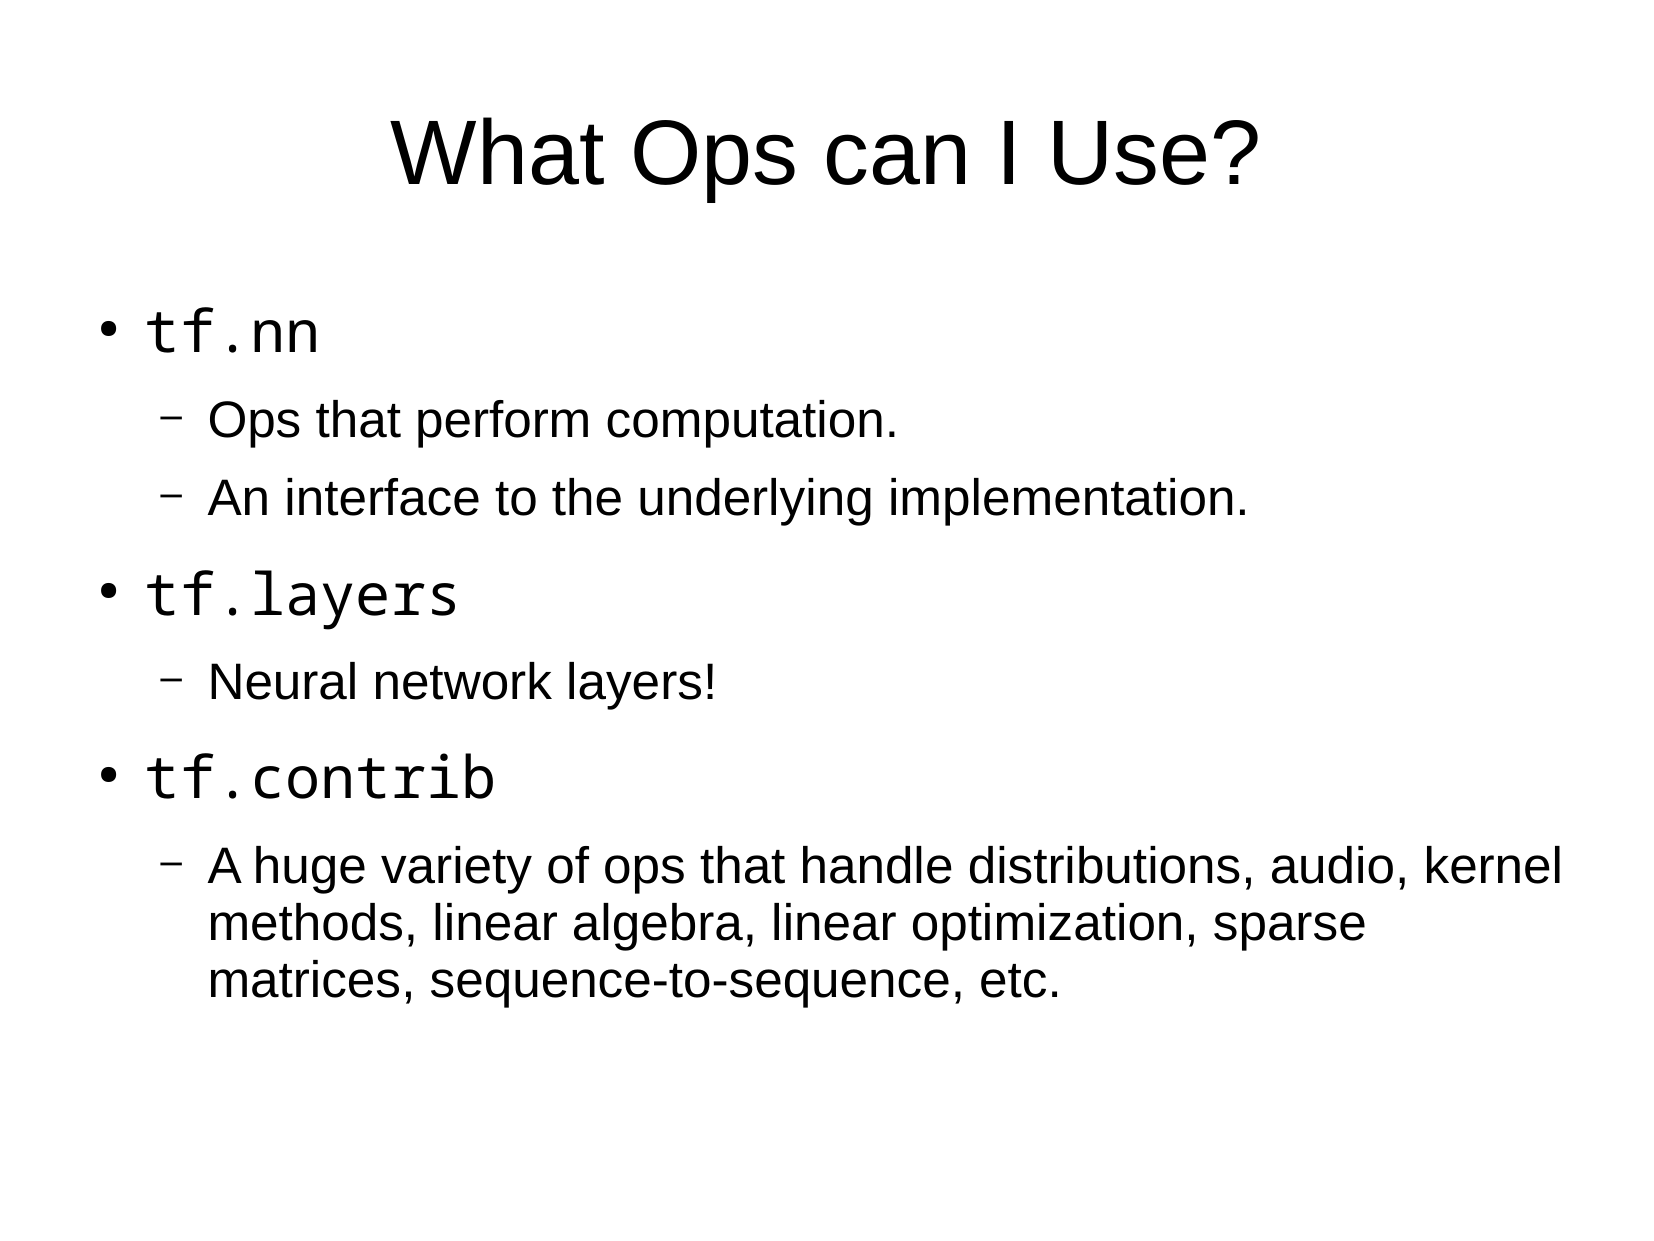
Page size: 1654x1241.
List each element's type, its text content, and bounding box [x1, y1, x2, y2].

list tf.nn Ops that perform computation. An interface to the underlying implementation. tf.layers Neural network layers! tf.contrib A huge variety of ops that handle distributions, audio, kernel methods, linear algebra, linear optimization, sparse matrices, sequence-to-sequence, etc. [82, 290, 1571, 1010]
title What Ops can I Use? [82, 49, 1571, 257]
